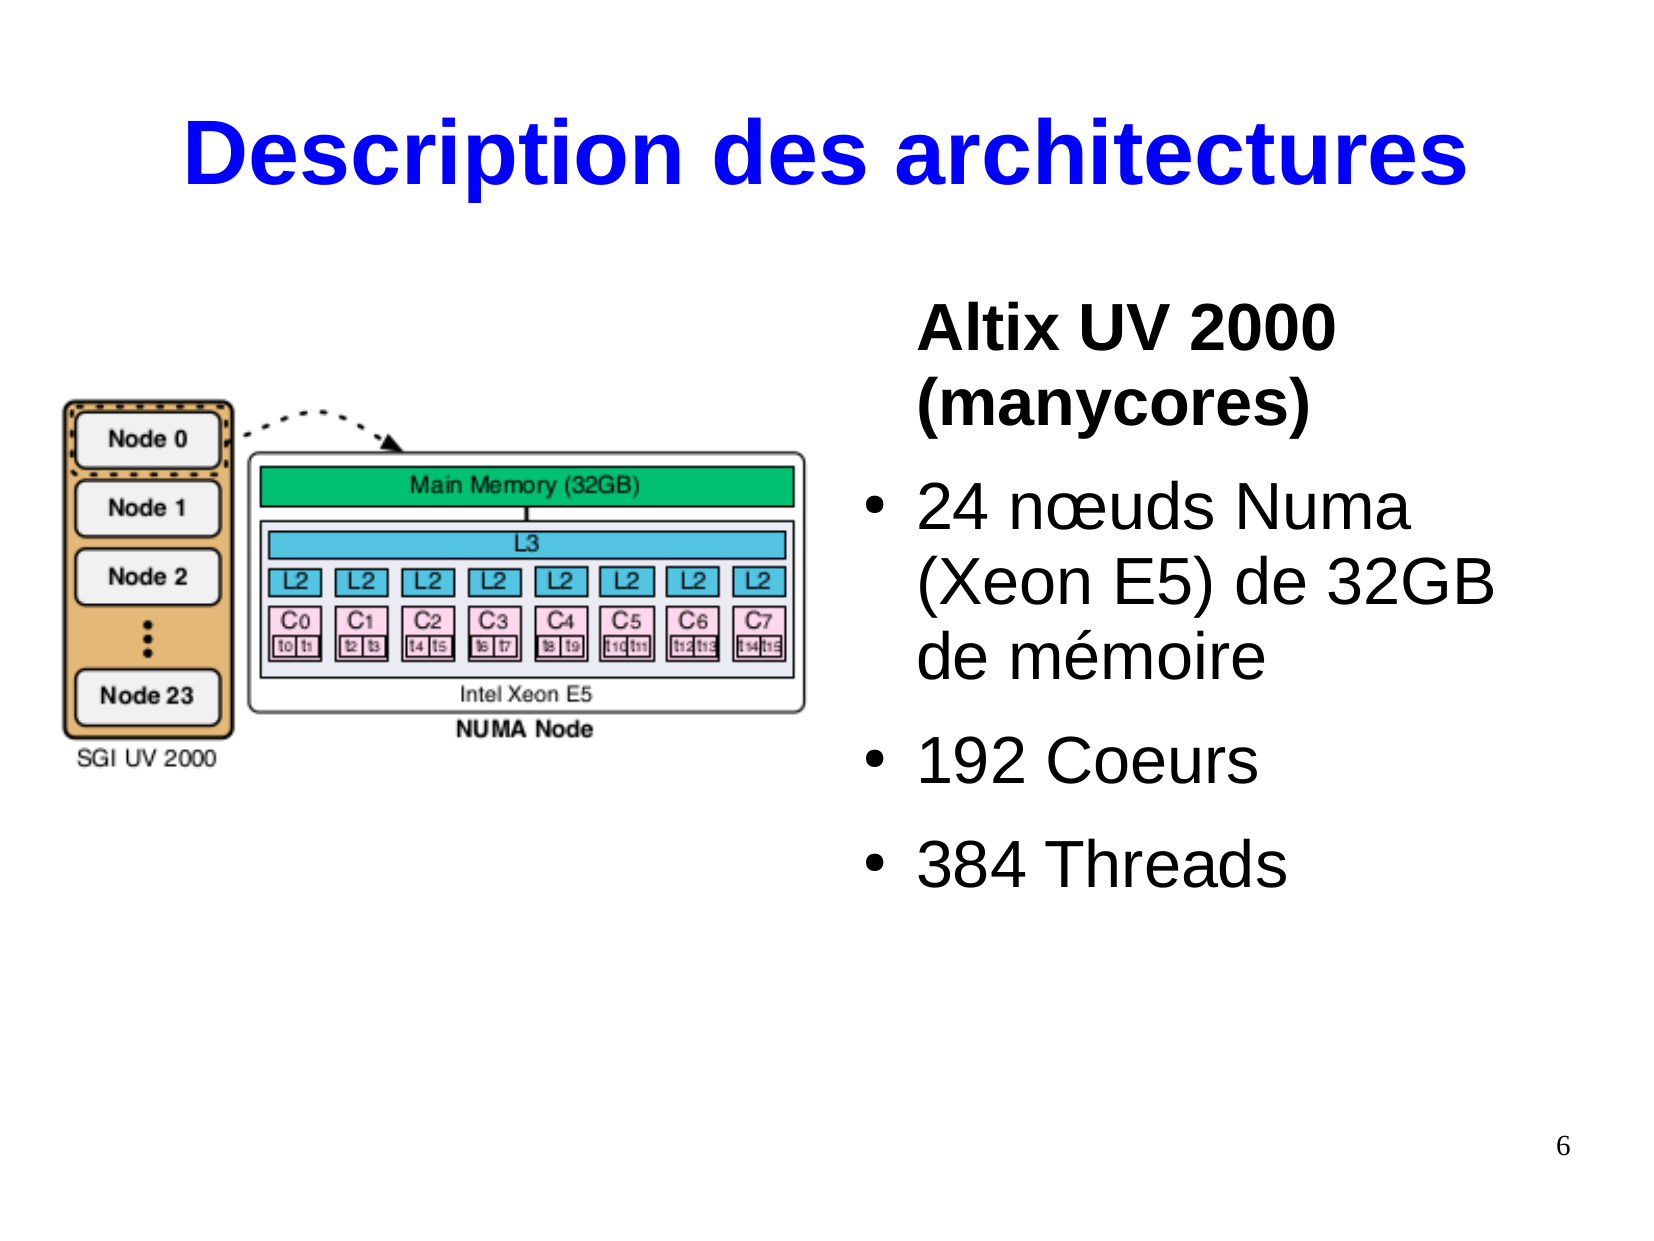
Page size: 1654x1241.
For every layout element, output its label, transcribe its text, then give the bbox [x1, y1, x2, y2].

title Description des architectures [82, 49, 1571, 257]
list Altix UV 2000 (manycores) 24 nœuds Numa (Xeon E5) de 32GB de mémoire 192 Coeurs 384 Threads [845, 290, 1572, 1010]
picture [0, 362, 845, 792]
